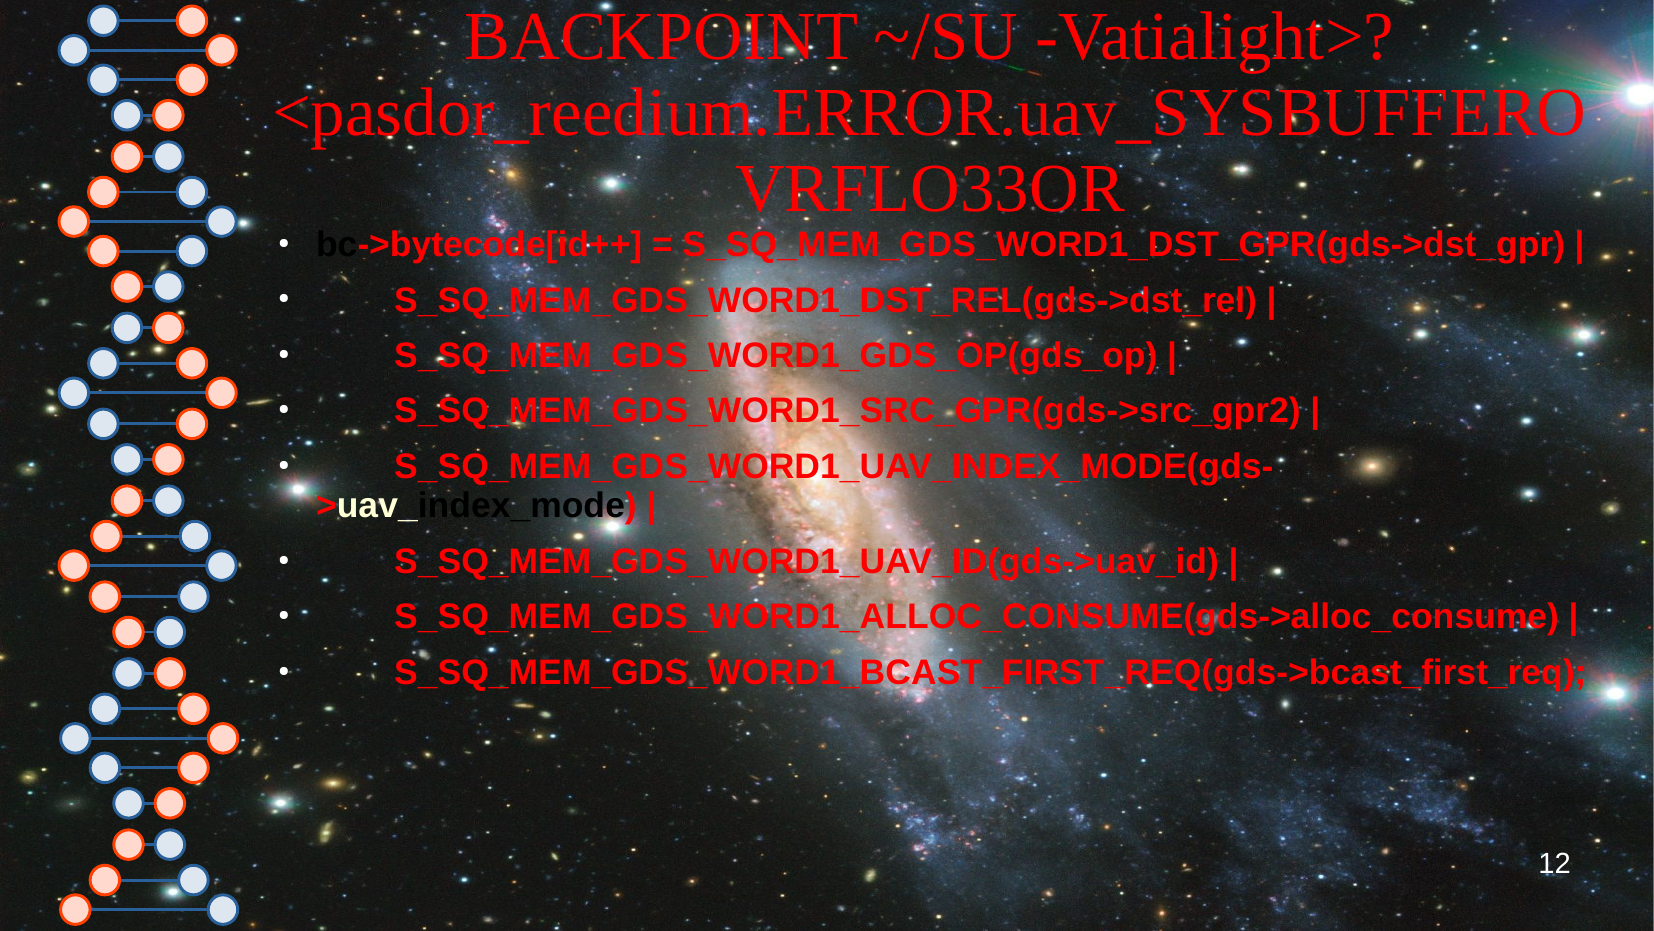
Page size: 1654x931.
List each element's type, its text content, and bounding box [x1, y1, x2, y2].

list bc->bytecode[id++] = S_SQ_MEM_GDS_WORD1_DST_GPR(gds->dst_gpr) | S_SQ_MEM_GDS_WORD1_DST_REL(gds->dst_rel) | S_SQ_MEM_GDS_WORD1_GDS_OP(gds_op) | S_SQ_MEM_GDS_WORD1_SRC_GPR(gds->src_gpr2) | S_SQ_MEM_GDS_WORD1_UAV_INDEX_MODE(gds->uav_index_mode) | S_SQ_MEM_GDS_WORD1_UAV_ID(gds->uav_id) | S_SQ_MEM_GDS_WORD1_ALLOC_CONSUME(gds->alloc_consume) | S_SQ_MEM_GDS_WORD1_BCAST_FIRST_REQ(gds->bcast_first_req); [265, 224, 1595, 764]
title BACKPOINT ~/SU -Vatialight>?<pasdor_reedium.ERROR.uav_SYSBUFFEROVRFLO33OR [265, 0, 1595, 224]
picture [0, 0, 1654, 931]
